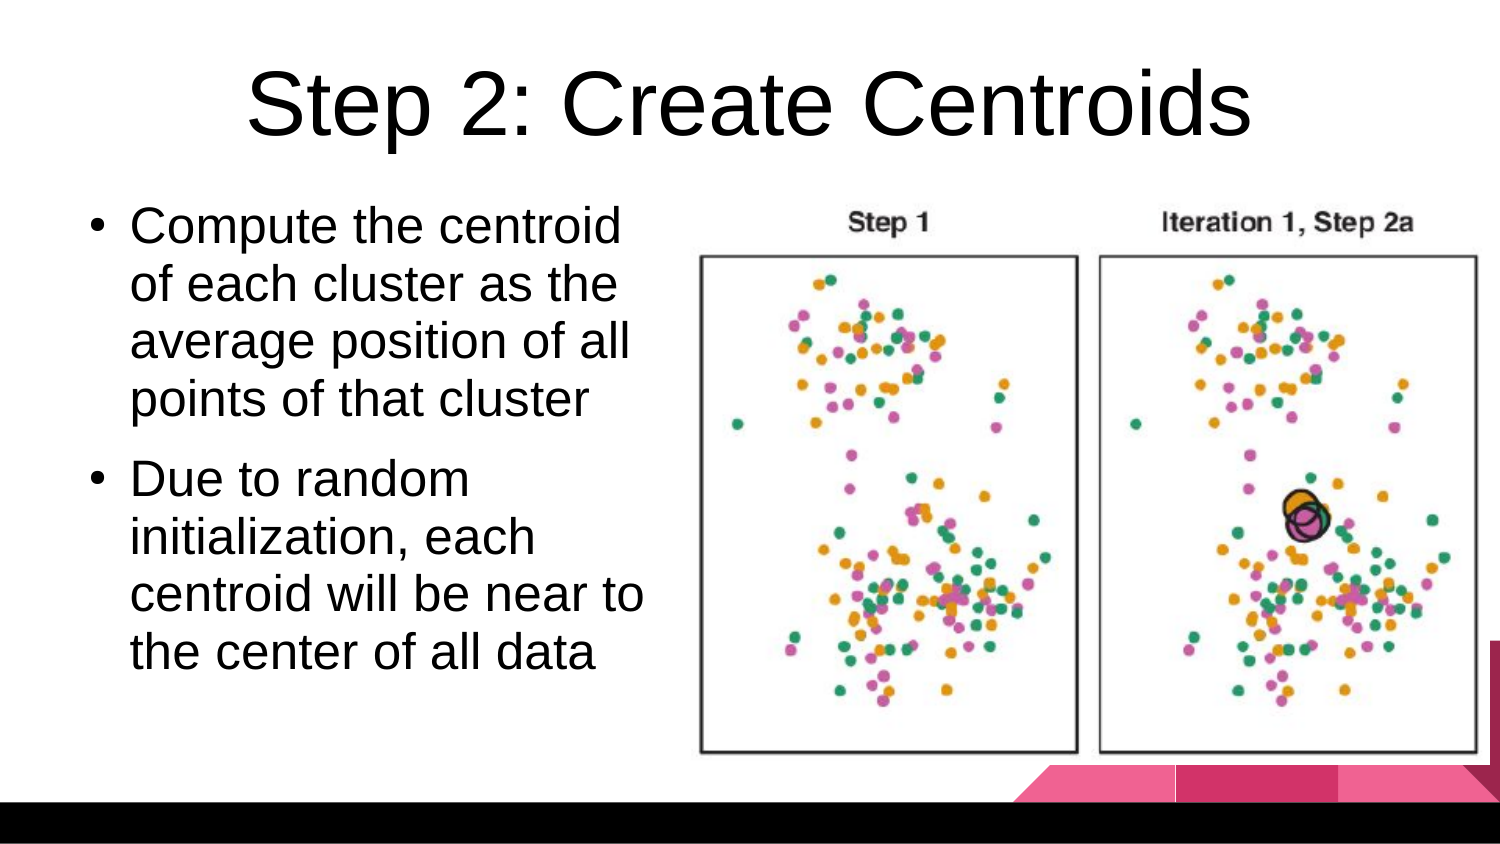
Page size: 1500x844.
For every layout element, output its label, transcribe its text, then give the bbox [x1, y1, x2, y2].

title Step 2: Create Centroids [75, 33, 1425, 175]
picture [690, 191, 1490, 766]
list Compute the centroid of each cluster as the average position of all points of that cluster Due to random initialization, each centroid will be near to the center of all data [75, 197, 661, 687]
